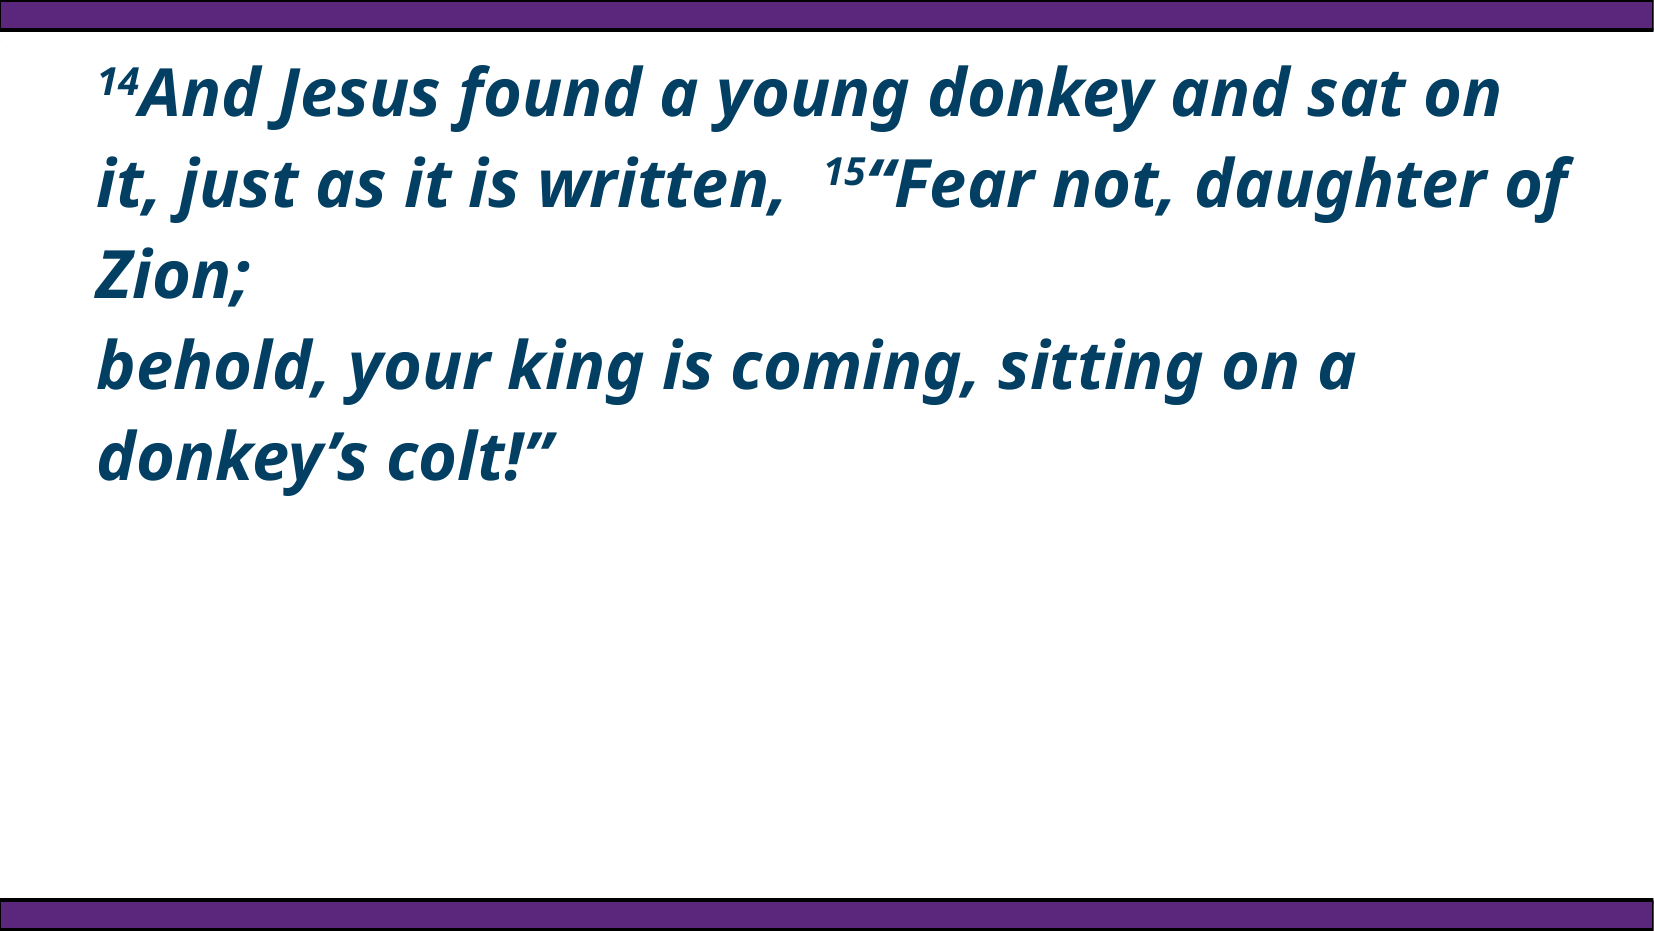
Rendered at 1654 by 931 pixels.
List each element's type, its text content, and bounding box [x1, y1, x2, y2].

picture [0, 31, 1654, 900]
text_box [0, 900, 1654, 931]
text_box [0, 0, 1654, 31]
text_box 14And Jesus found a young donkey and sat on it, just as it is written, 15“Fear not, daughter of Zion; behold, your king is coming, sitting on a donkey’s colt!” [82, 38, 1593, 409]
